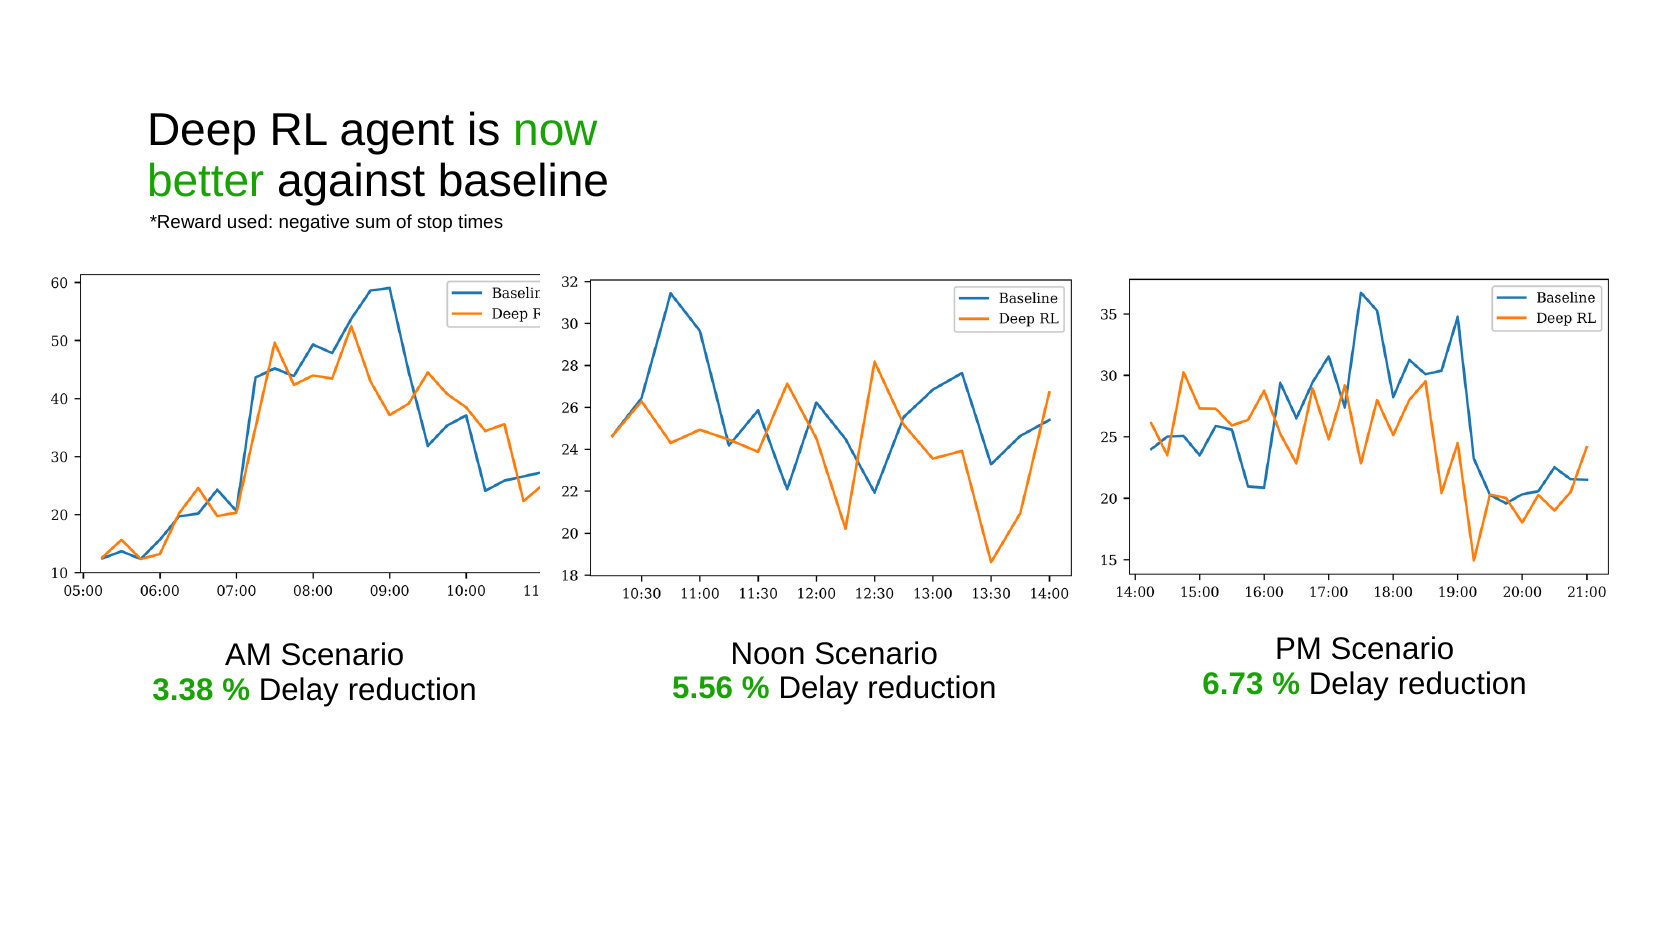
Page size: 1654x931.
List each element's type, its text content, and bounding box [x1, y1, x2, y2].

text_box Noon Scenario 5.56 % Delay reduction [624, 628, 1045, 770]
text_box *Reward used: negative sum of stop times [135, 204, 736, 241]
text_box AM Scenario 3.38 % Delay reduction [105, 630, 526, 771]
list Deep RL agent is now better against baseline [98, 103, 710, 209]
picture [1089, 264, 1620, 610]
text_box PM Scenario 6.73 % Delay reduction [1155, 624, 1576, 766]
picture [30, 264, 1086, 614]
